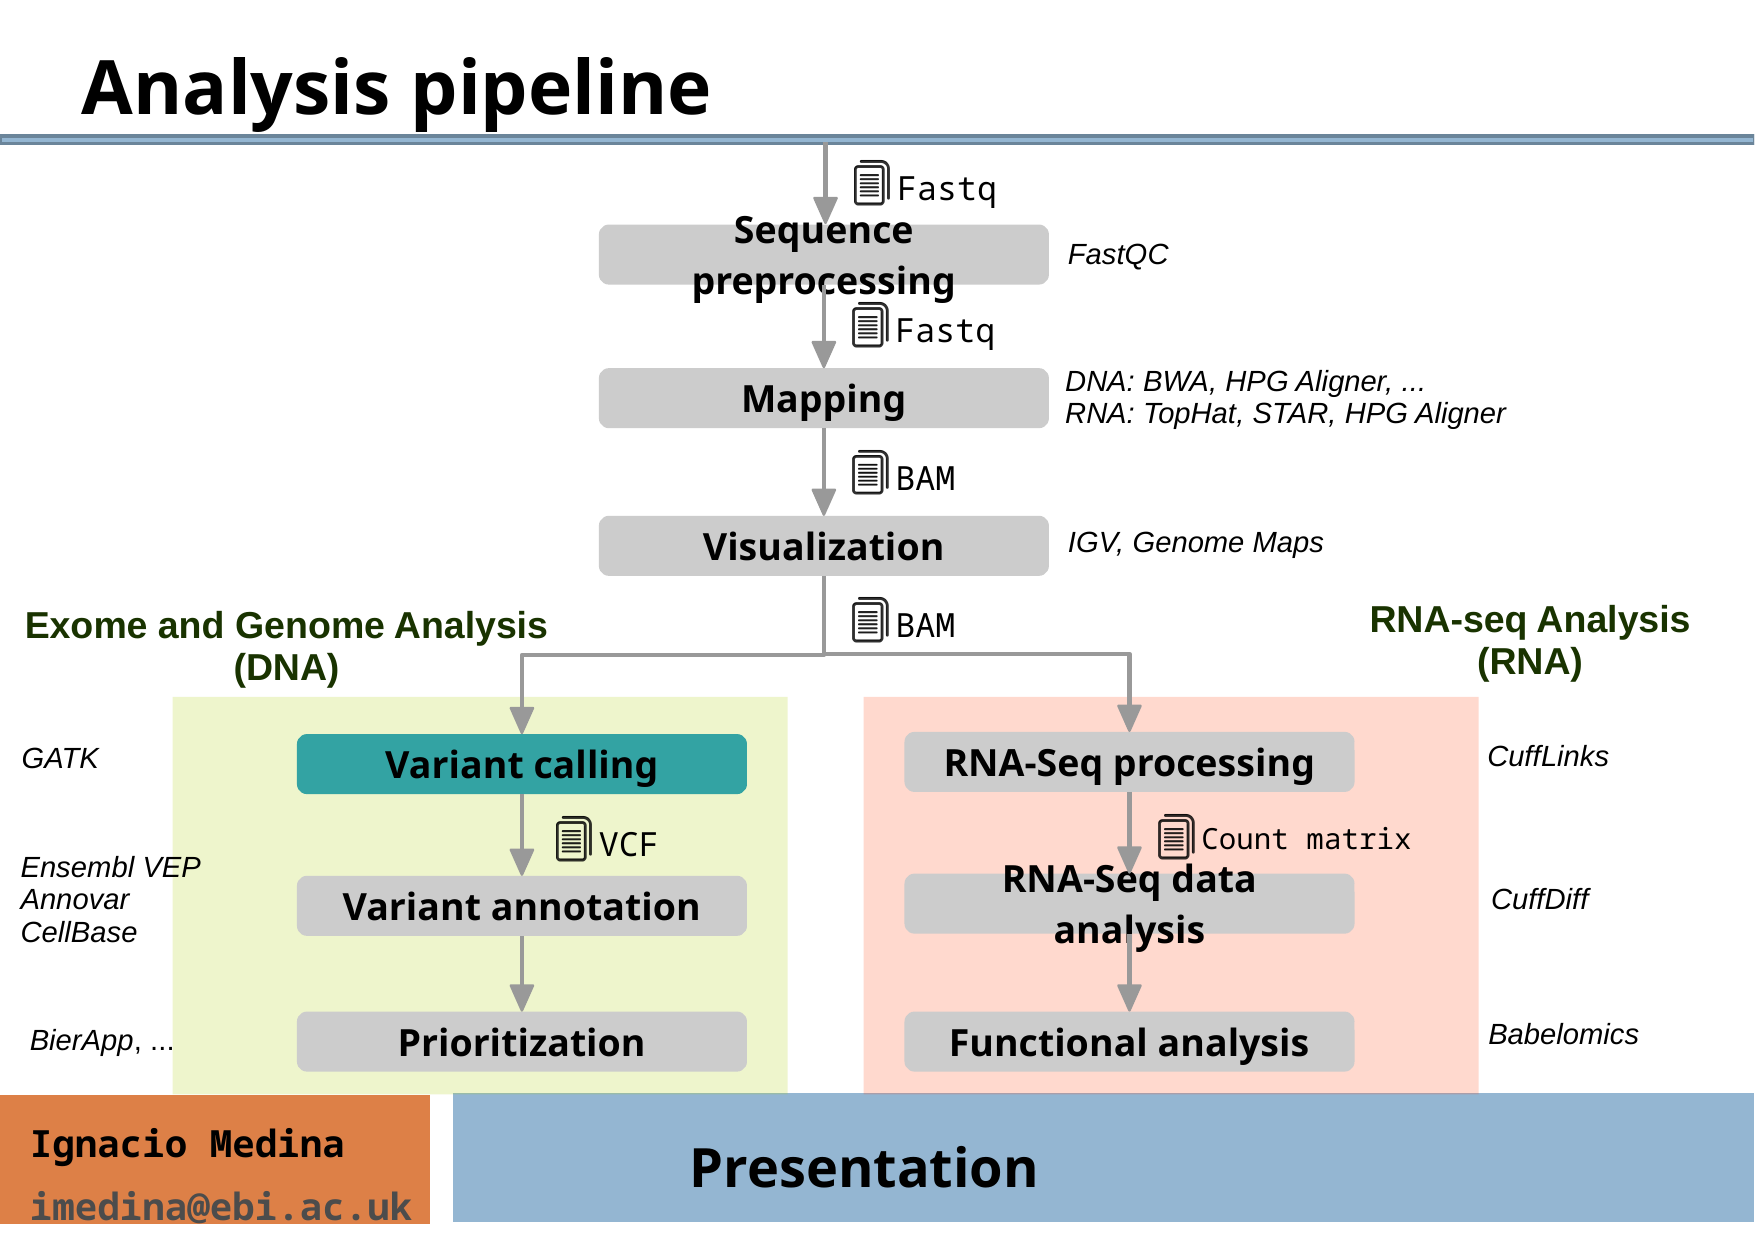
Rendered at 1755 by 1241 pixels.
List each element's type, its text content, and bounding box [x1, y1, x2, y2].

text_box [863, 696, 1479, 1095]
text_box FastQC [1053, 230, 1294, 279]
text_box BierApp, ... [15, 1016, 226, 1065]
text_box [172, 696, 788, 1095]
text_box Babelomics [1473, 1010, 1699, 1059]
text_box GATK [6, 735, 187, 783]
text_box Ensembl VEP Annovar CellBase [5, 843, 261, 957]
picture [548, 813, 600, 866]
text_box BAM [880, 447, 1067, 501]
text_box Fastq [880, 299, 1067, 354]
text_box Presentation [675, 1122, 1726, 1201]
text_box Variant annotation [296, 875, 747, 936]
text_box Sequence preprocessing [598, 224, 1049, 285]
text_box IGV, Genome Maps [1053, 519, 1411, 567]
text_box BAM [880, 595, 1067, 649]
text_box VCF [584, 813, 771, 867]
text_box [0, 136, 1754, 144]
text_box RNA-Seq processing [904, 731, 1355, 792]
text_box Count matrix [1203, 811, 1473, 864]
picture [844, 299, 897, 352]
text_box Exome and Genome Analysis (DNA) [9, 597, 565, 697]
text_box Mapping [598, 368, 1049, 429]
picture [844, 447, 897, 500]
text_box Fastq [882, 157, 1069, 211]
text_box RNA-seq Analysis (RNA) [1335, 591, 1726, 691]
text_box DNA: BWA, HPG Aligner, ... RNA: TopHat, STAR, HPG Aligner [1050, 357, 1546, 438]
picture [844, 594, 897, 647]
text_box CuffDiff [1476, 875, 1642, 924]
text_box RNA-Seq data analysis [904, 873, 1355, 934]
text_box Functional analysis [904, 1011, 1355, 1072]
text_box Visualization [598, 515, 1049, 576]
picture [1150, 811, 1203, 864]
text_box Variant calling [296, 734, 747, 795]
text_box Prioritization [296, 1011, 747, 1072]
text_box Analysis pipeline [67, 27, 1688, 130]
picture [846, 157, 898, 210]
text_box CuffLinks [1472, 732, 1660, 780]
text_box Ignacio Medina imedina@ebi.ac.uk [15, 1110, 436, 1224]
